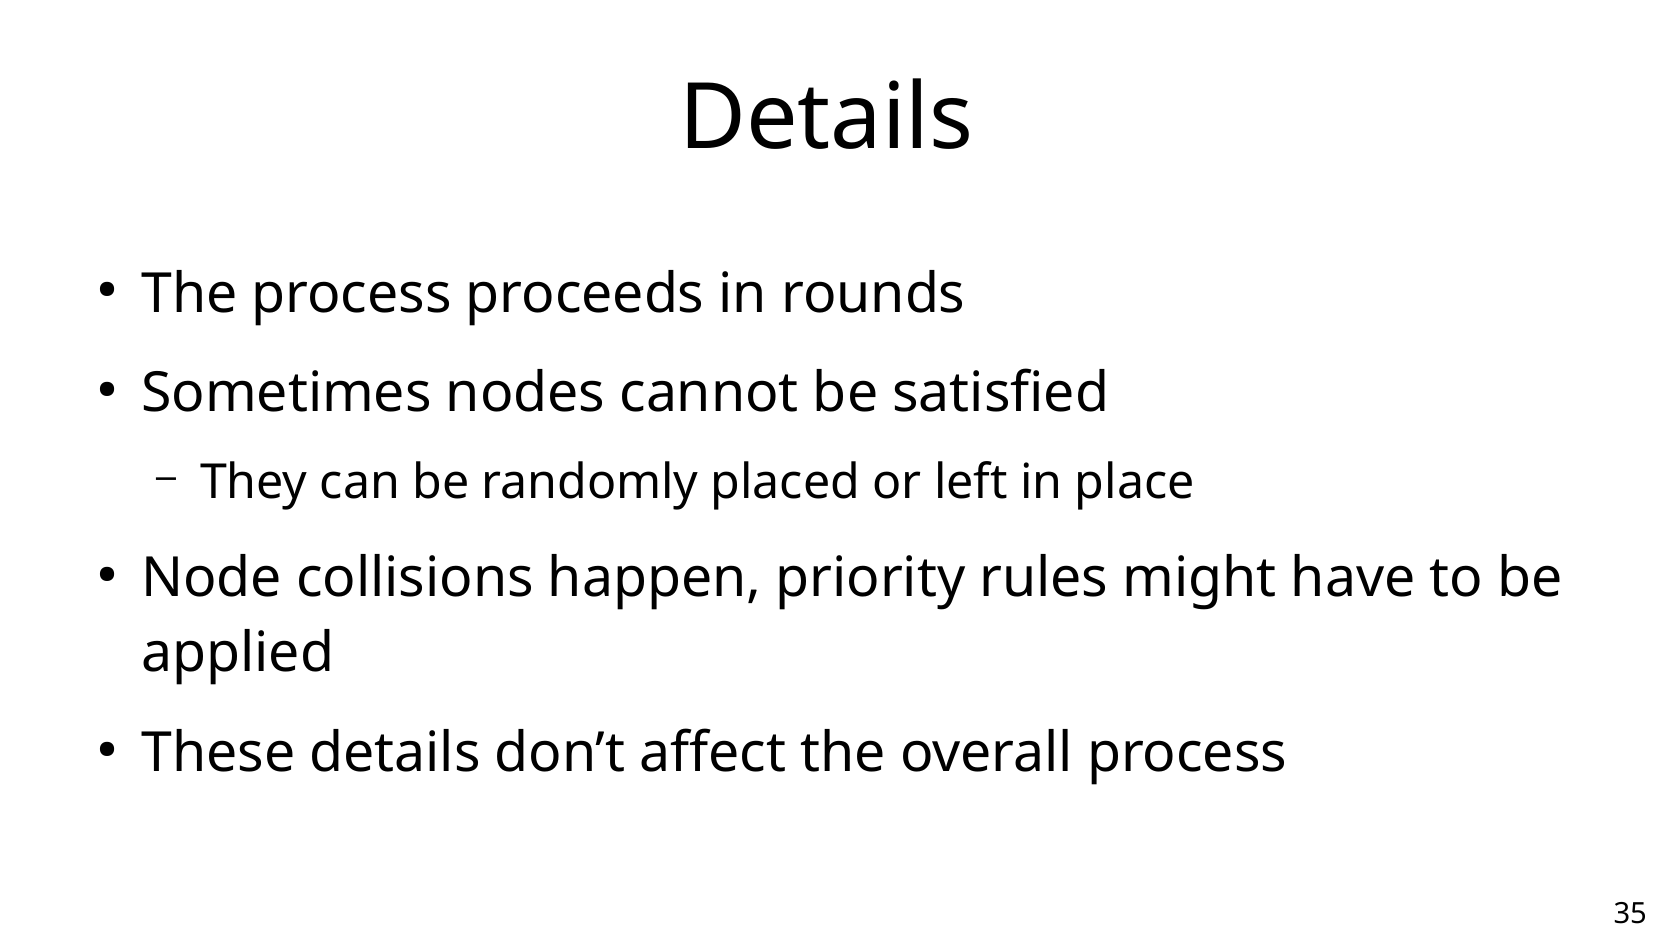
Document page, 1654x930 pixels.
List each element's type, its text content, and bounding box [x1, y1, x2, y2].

list The process proceeds in rounds Sometimes nodes cannot be satisfied They can be randomly placed or left in place Node collisions happen, priority rules might have to be applied These details don’t affect the overall process [82, 252, 1571, 793]
title Details [82, 1, 1571, 225]
